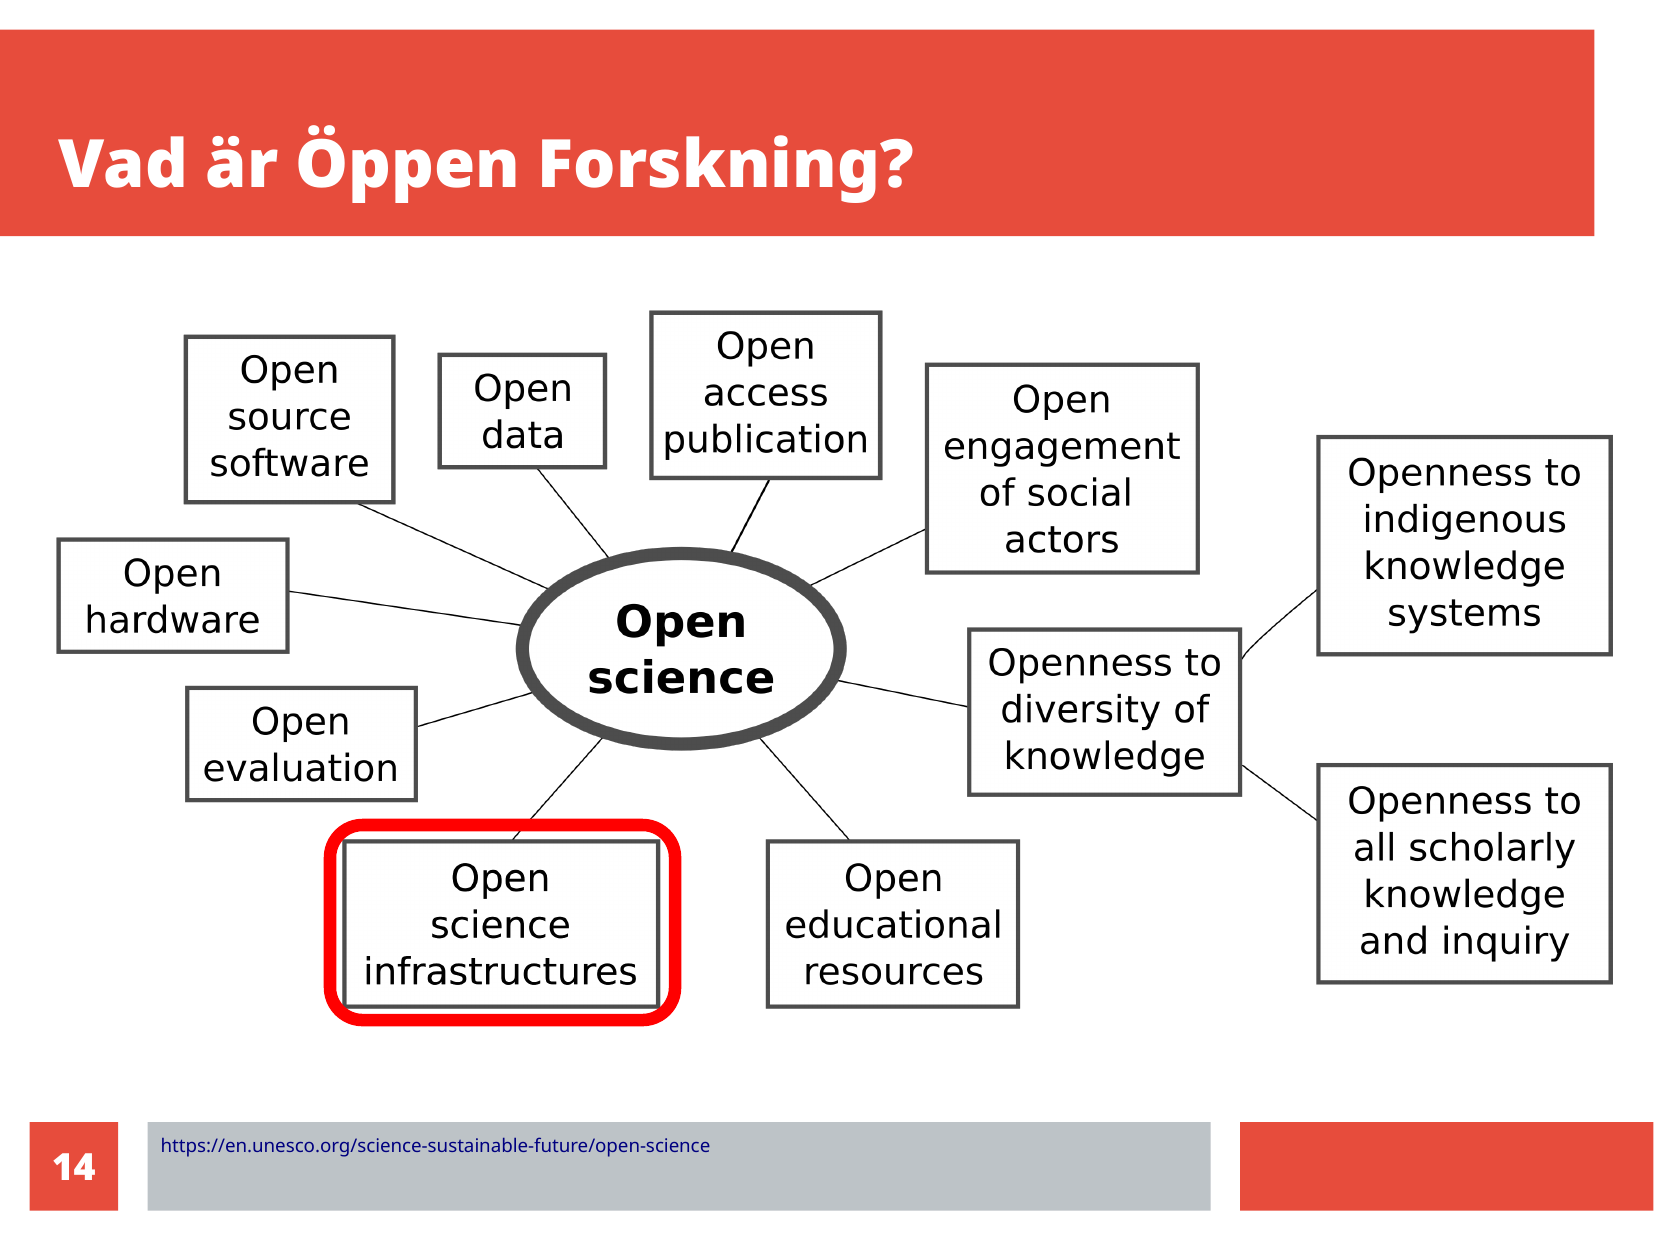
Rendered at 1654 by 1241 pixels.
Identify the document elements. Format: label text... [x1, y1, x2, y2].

text_box https://en.unesco.org/science-sustainable-future/open-science [145, 1125, 1216, 1216]
title Vad är Öppen Forskning? [59, 59, 1595, 207]
picture [30, 262, 1639, 1036]
